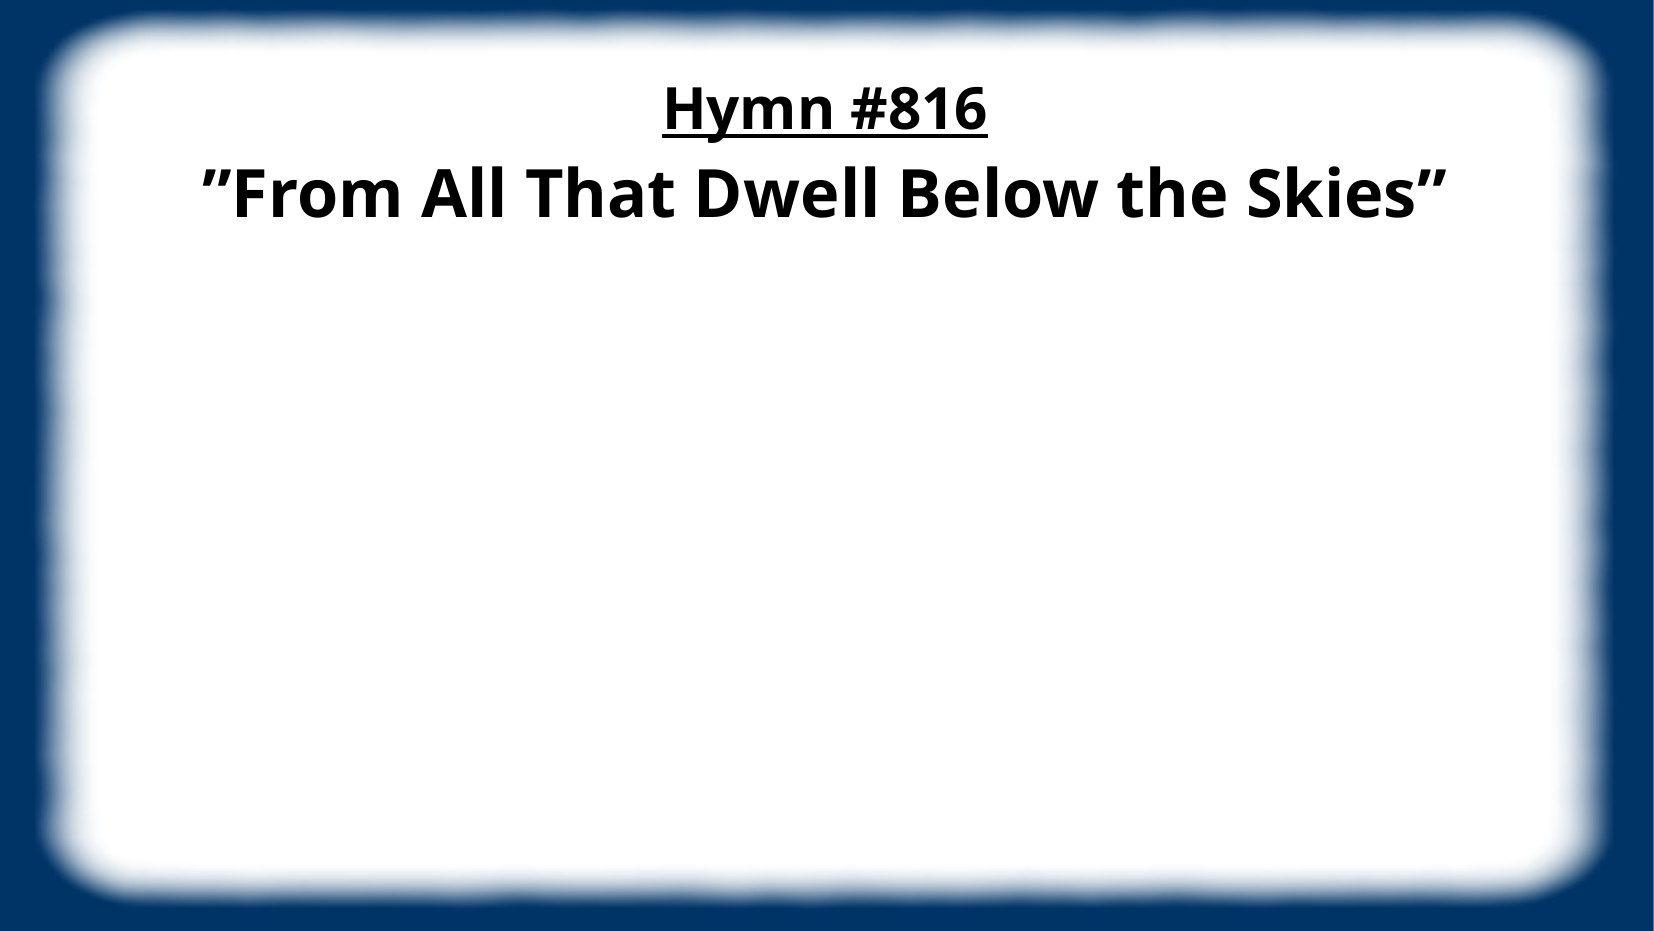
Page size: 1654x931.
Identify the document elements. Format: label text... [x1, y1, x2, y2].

picture [0, 0, 1654, 931]
text_box Hymn #816 ”From All That Dwell Below the Skies” [105, 60, 1546, 241]
